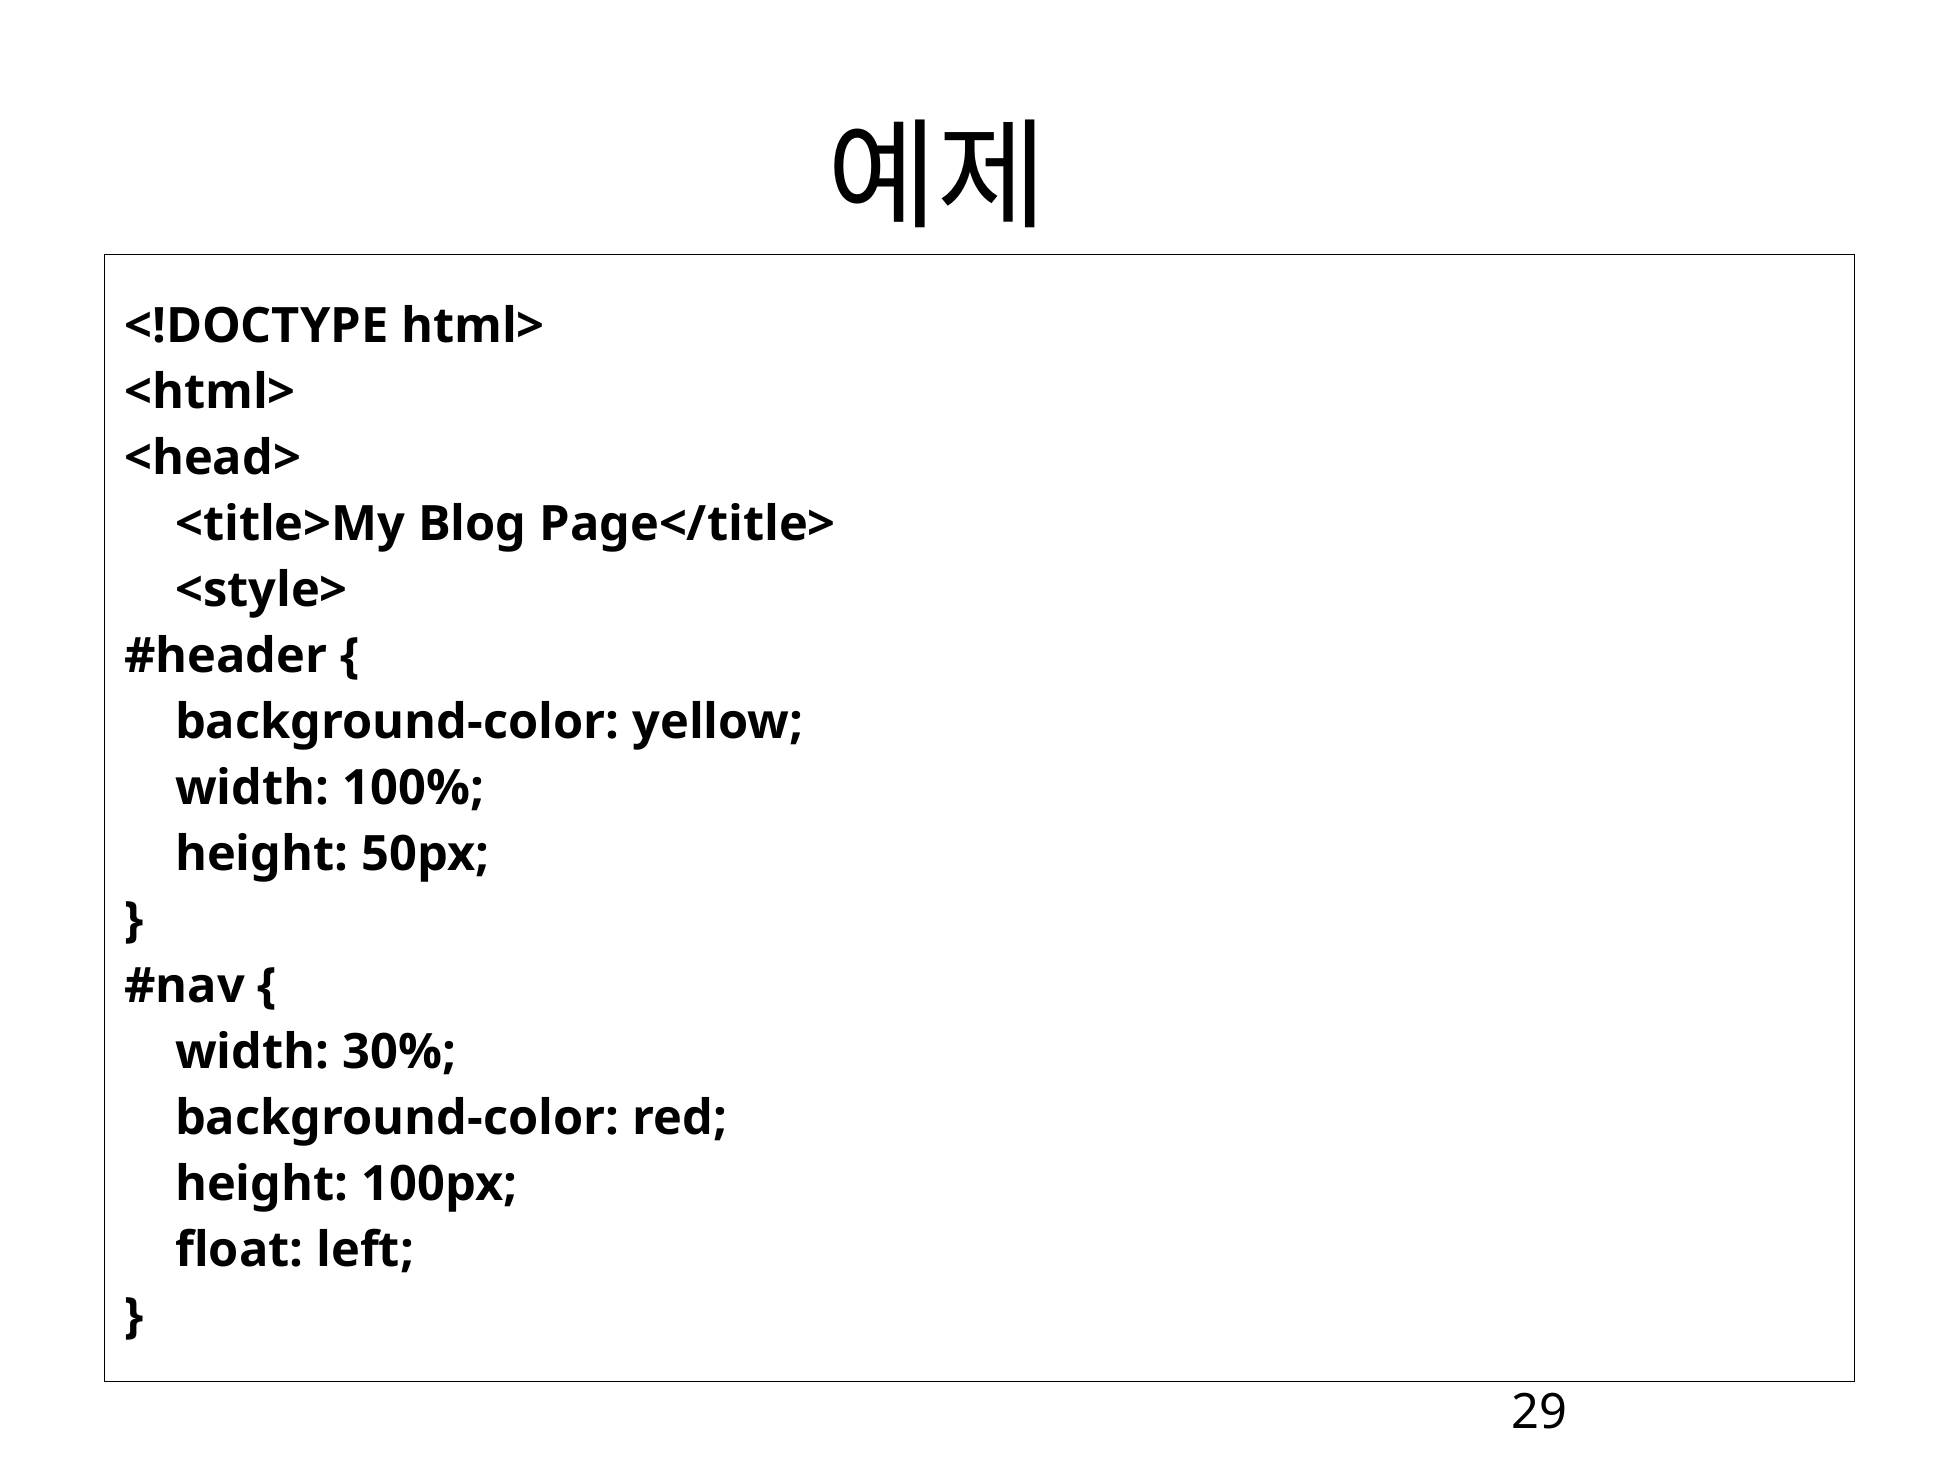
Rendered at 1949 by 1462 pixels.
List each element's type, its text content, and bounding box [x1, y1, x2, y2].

title 예제 [156, 92, 1749, 254]
slide_number <숫자> [1496, 1372, 1899, 1462]
text_box <!DOCTYPE html> <html> <head> <title>My Blog Page</title> <style> #header { background-color: yellow; width: 100%; height: 50px; } #nav { width: 30%; background-color: red; height: 100px; float: left; } [104, 254, 1855, 1382]
